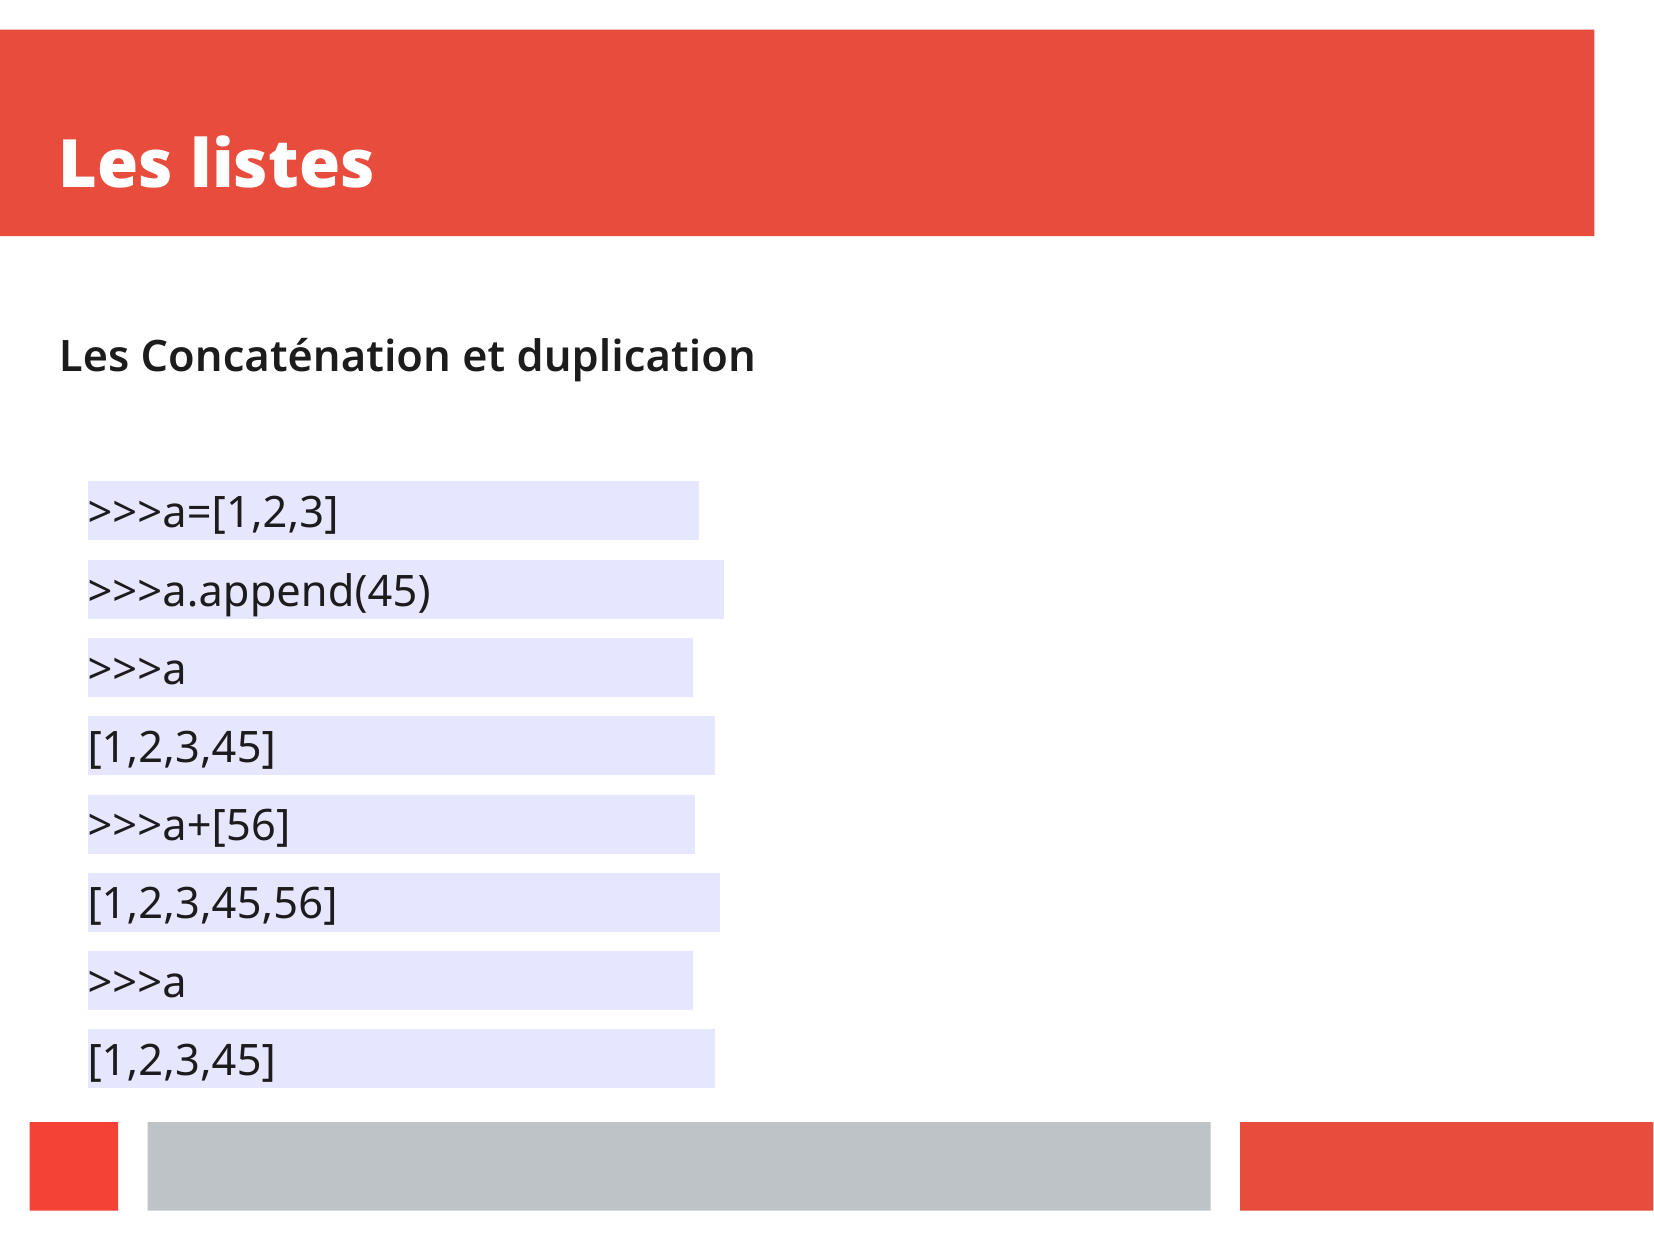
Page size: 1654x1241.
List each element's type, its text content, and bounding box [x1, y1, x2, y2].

title Les listes [59, 59, 1595, 207]
list Les Concaténation et duplication >>>a=[1,2,3] >>>a.append(45) >>>a [1,2,3,45] >>>a+[56] [1,2,3,45,56] >>>a [1,2,3,45] [59, 324, 1565, 1093]
